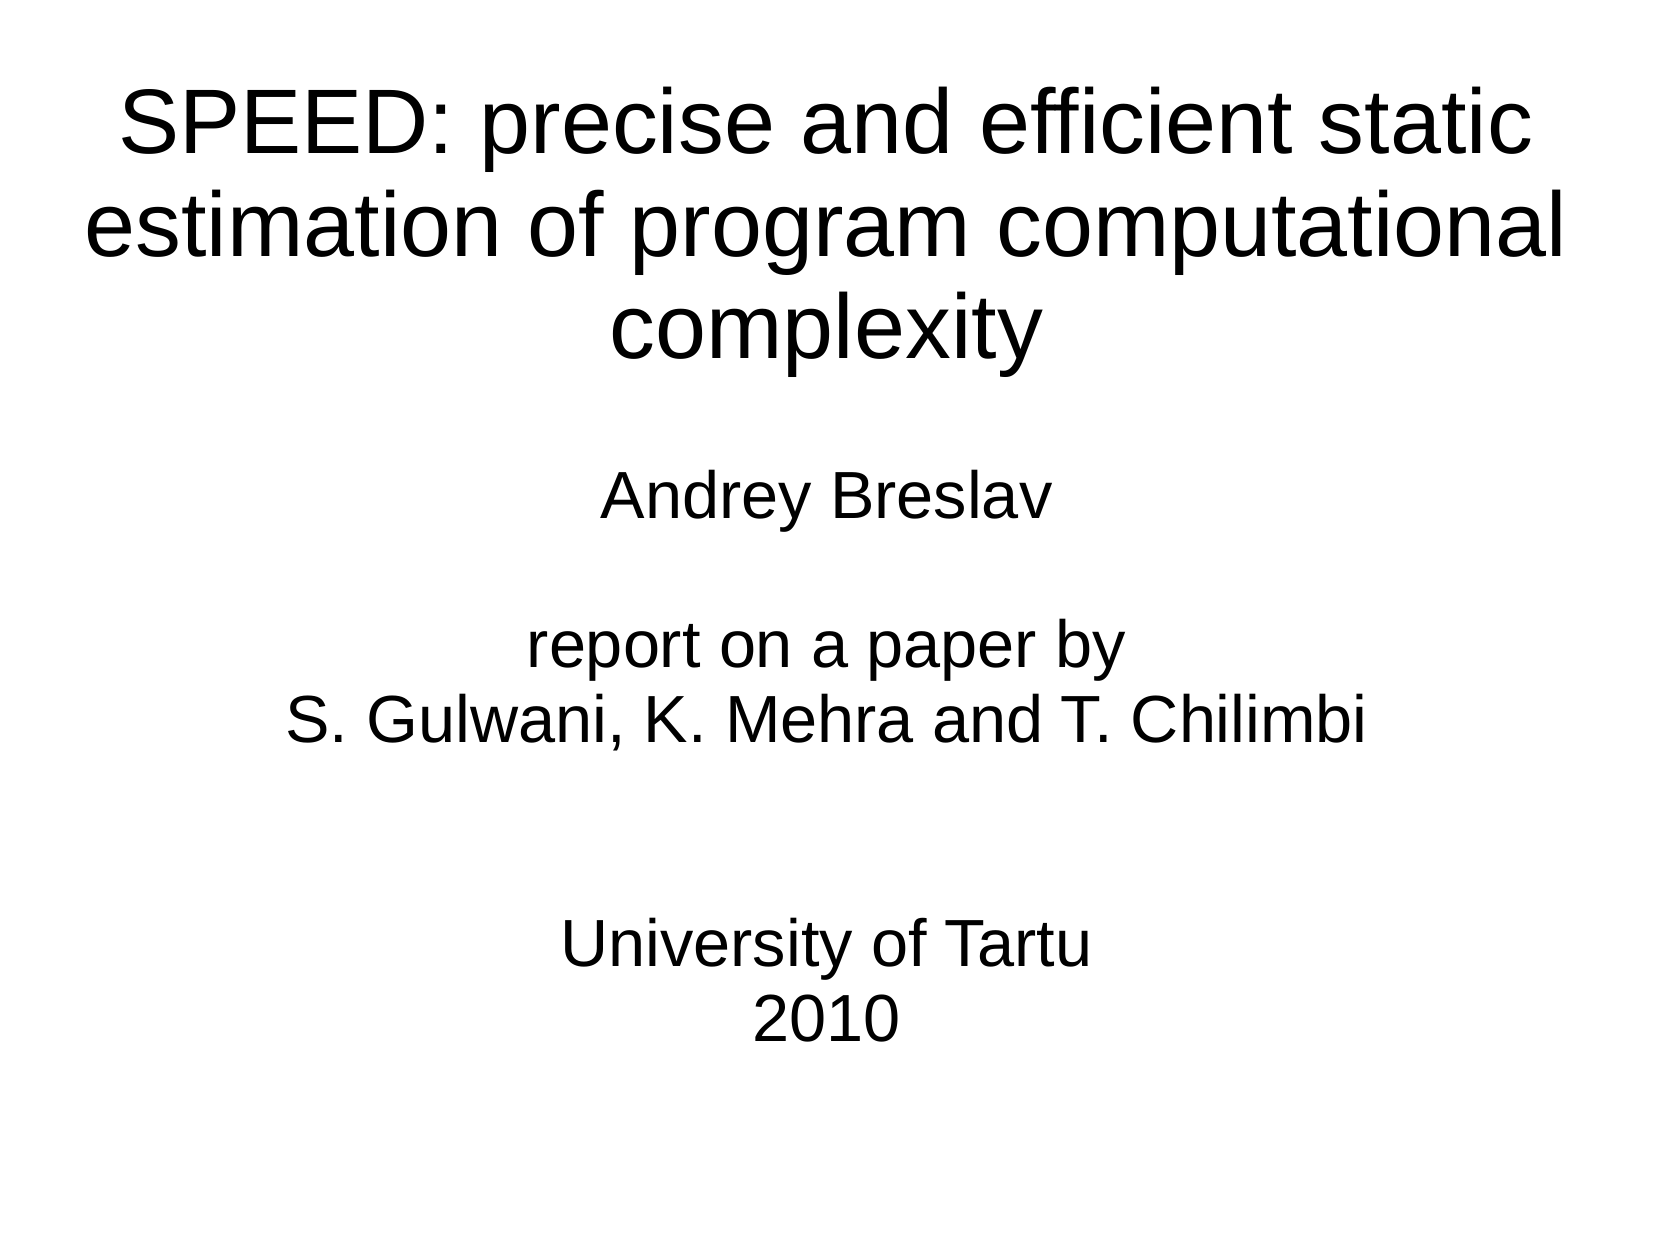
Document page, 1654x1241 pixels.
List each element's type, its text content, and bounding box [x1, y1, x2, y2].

title SPEED: precise and efficient static estimation of program computational complexity [82, 0, 1571, 412]
subtitle Andrey Breslav report on a paper by S. Gulwani, K. Mehra and T. Chilimbi University of Tartu 2010 [82, 412, 1571, 1102]
